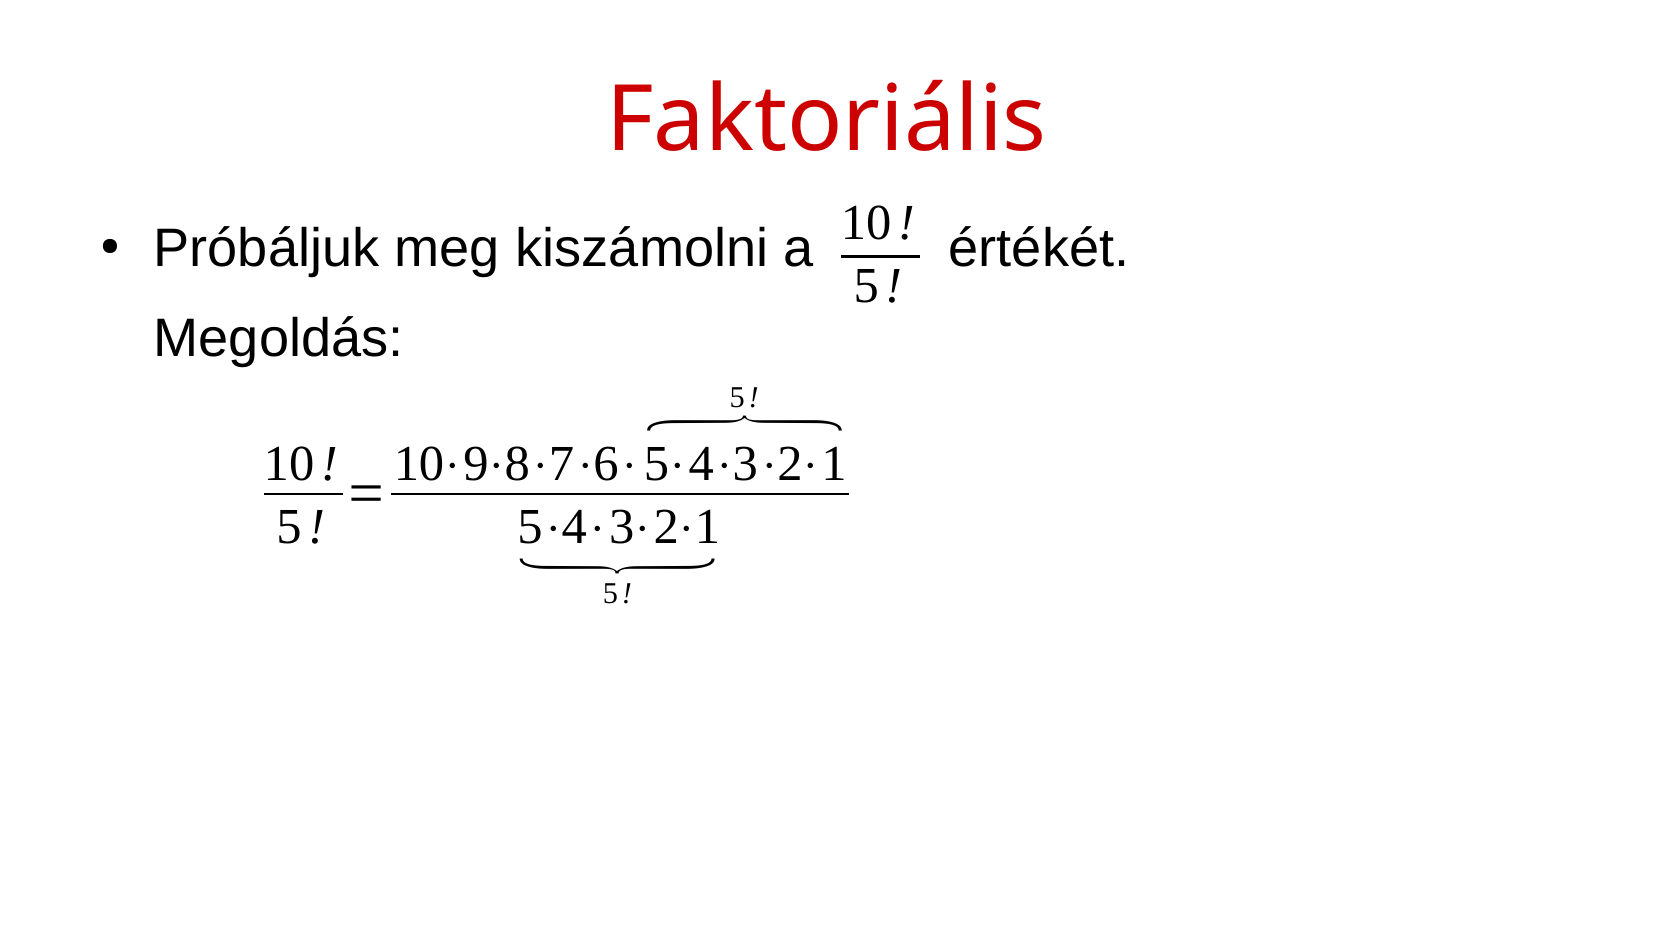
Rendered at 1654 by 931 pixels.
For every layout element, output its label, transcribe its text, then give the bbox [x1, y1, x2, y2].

list Próbáljuk meg kiszámolni a értékét. Megoldás: [82, 217, 1571, 758]
title Faktoriális [82, 37, 1571, 193]
chart [825, 195, 934, 316]
chart [247, 379, 863, 612]
